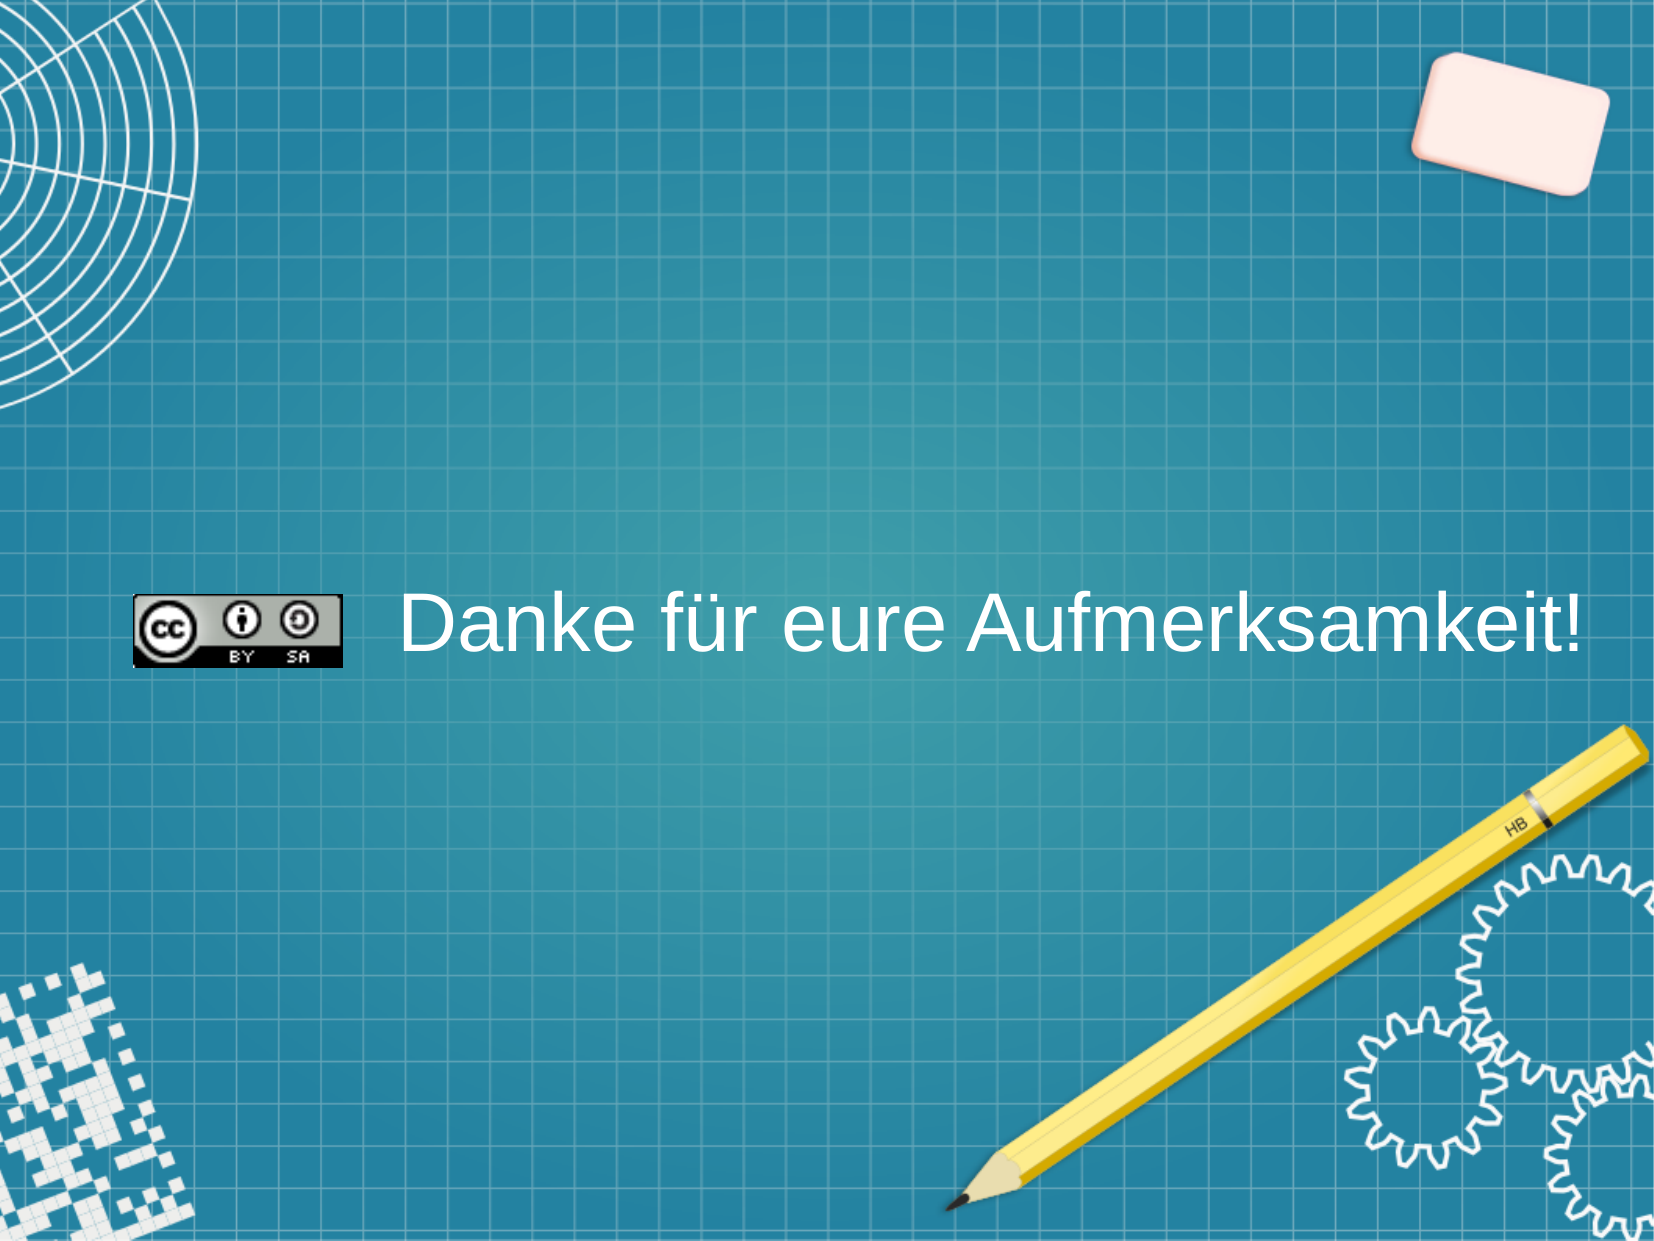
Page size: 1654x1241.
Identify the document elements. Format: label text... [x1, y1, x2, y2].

picture [0, 0, 1654, 1241]
title Danke für eure Aufmerksamkeit! [389, 519, 1595, 727]
